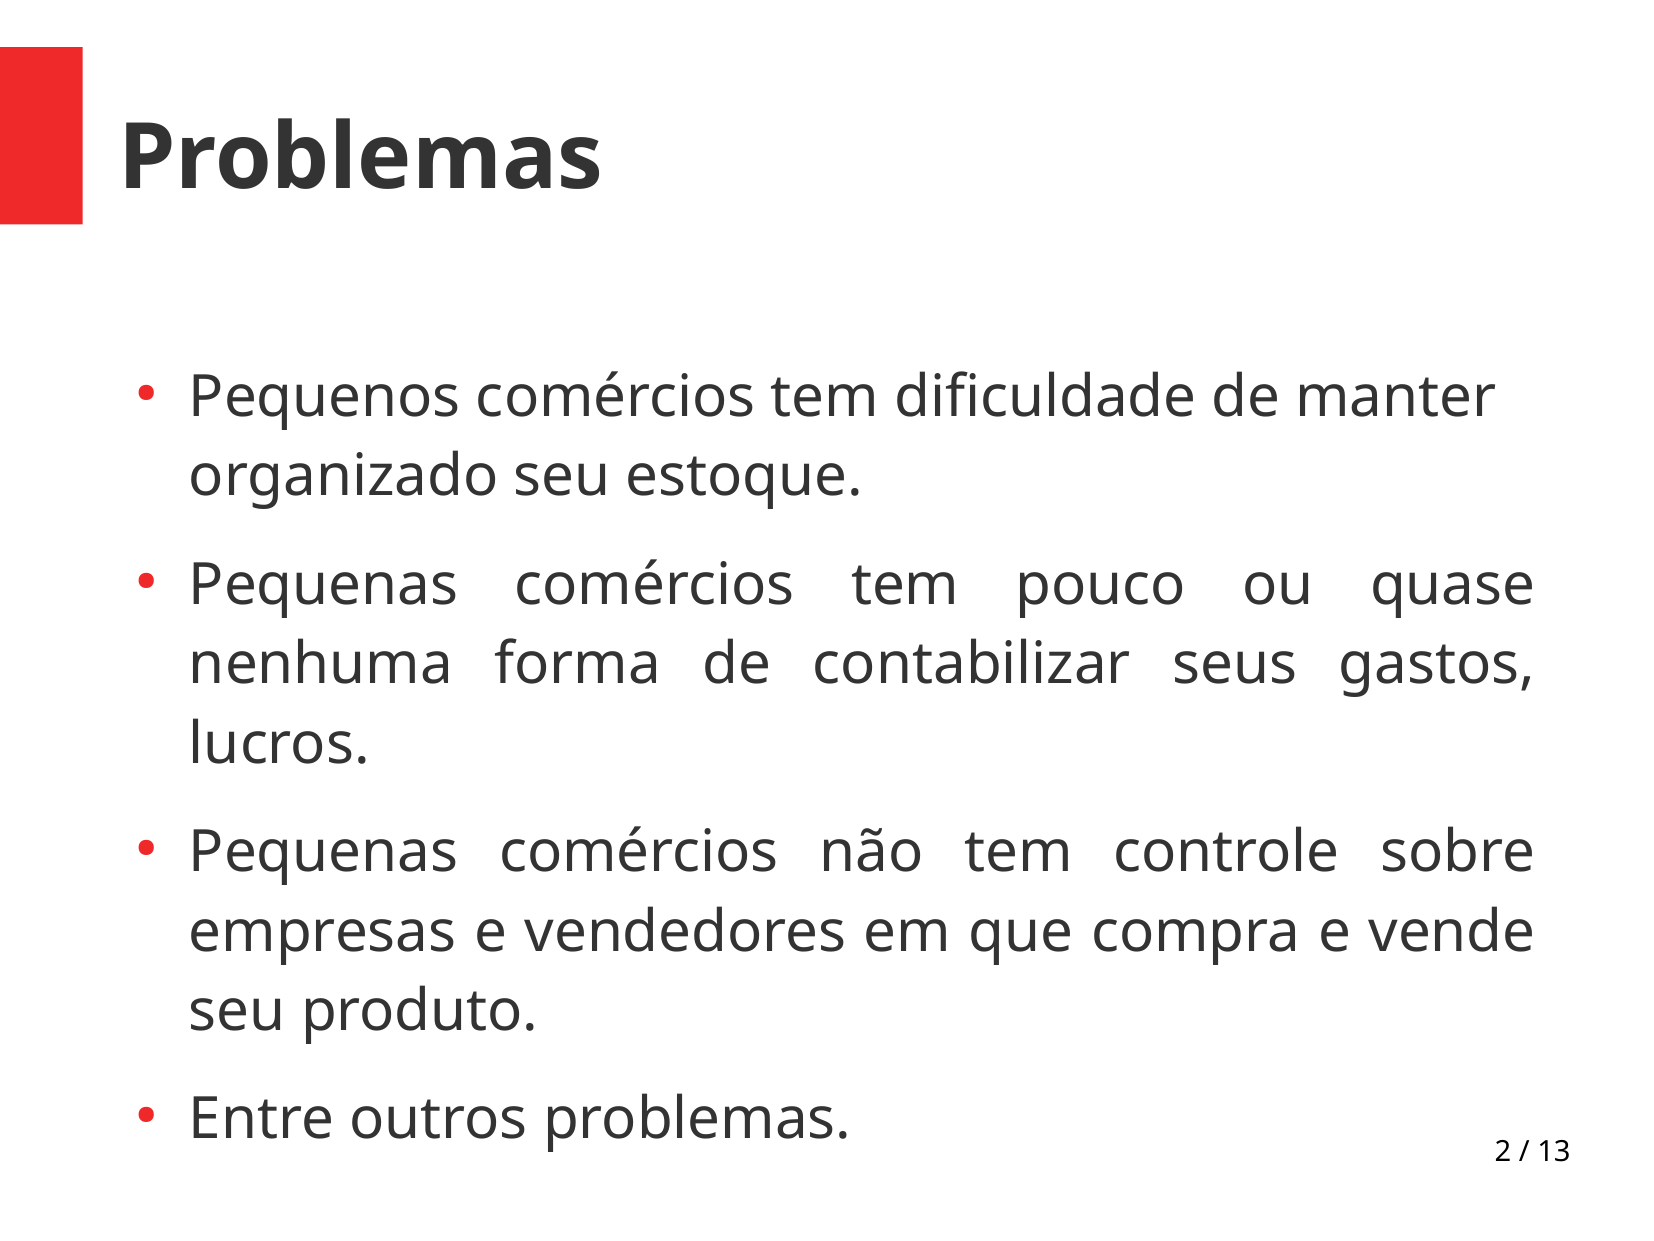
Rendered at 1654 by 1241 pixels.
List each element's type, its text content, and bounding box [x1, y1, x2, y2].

list Pequenos comércios tem dificuldade de manter organizado seu estoque. Pequenas comércios tem pouco ou quase nenhuma forma de contabilizar seus gastos, lucros. Pequenas comércios não tem controle sobre empresas e vendedores em que compra e vende seu produto. Entre outros problemas. [118, 354, 1536, 1074]
title Problemas [118, 49, 1571, 257]
